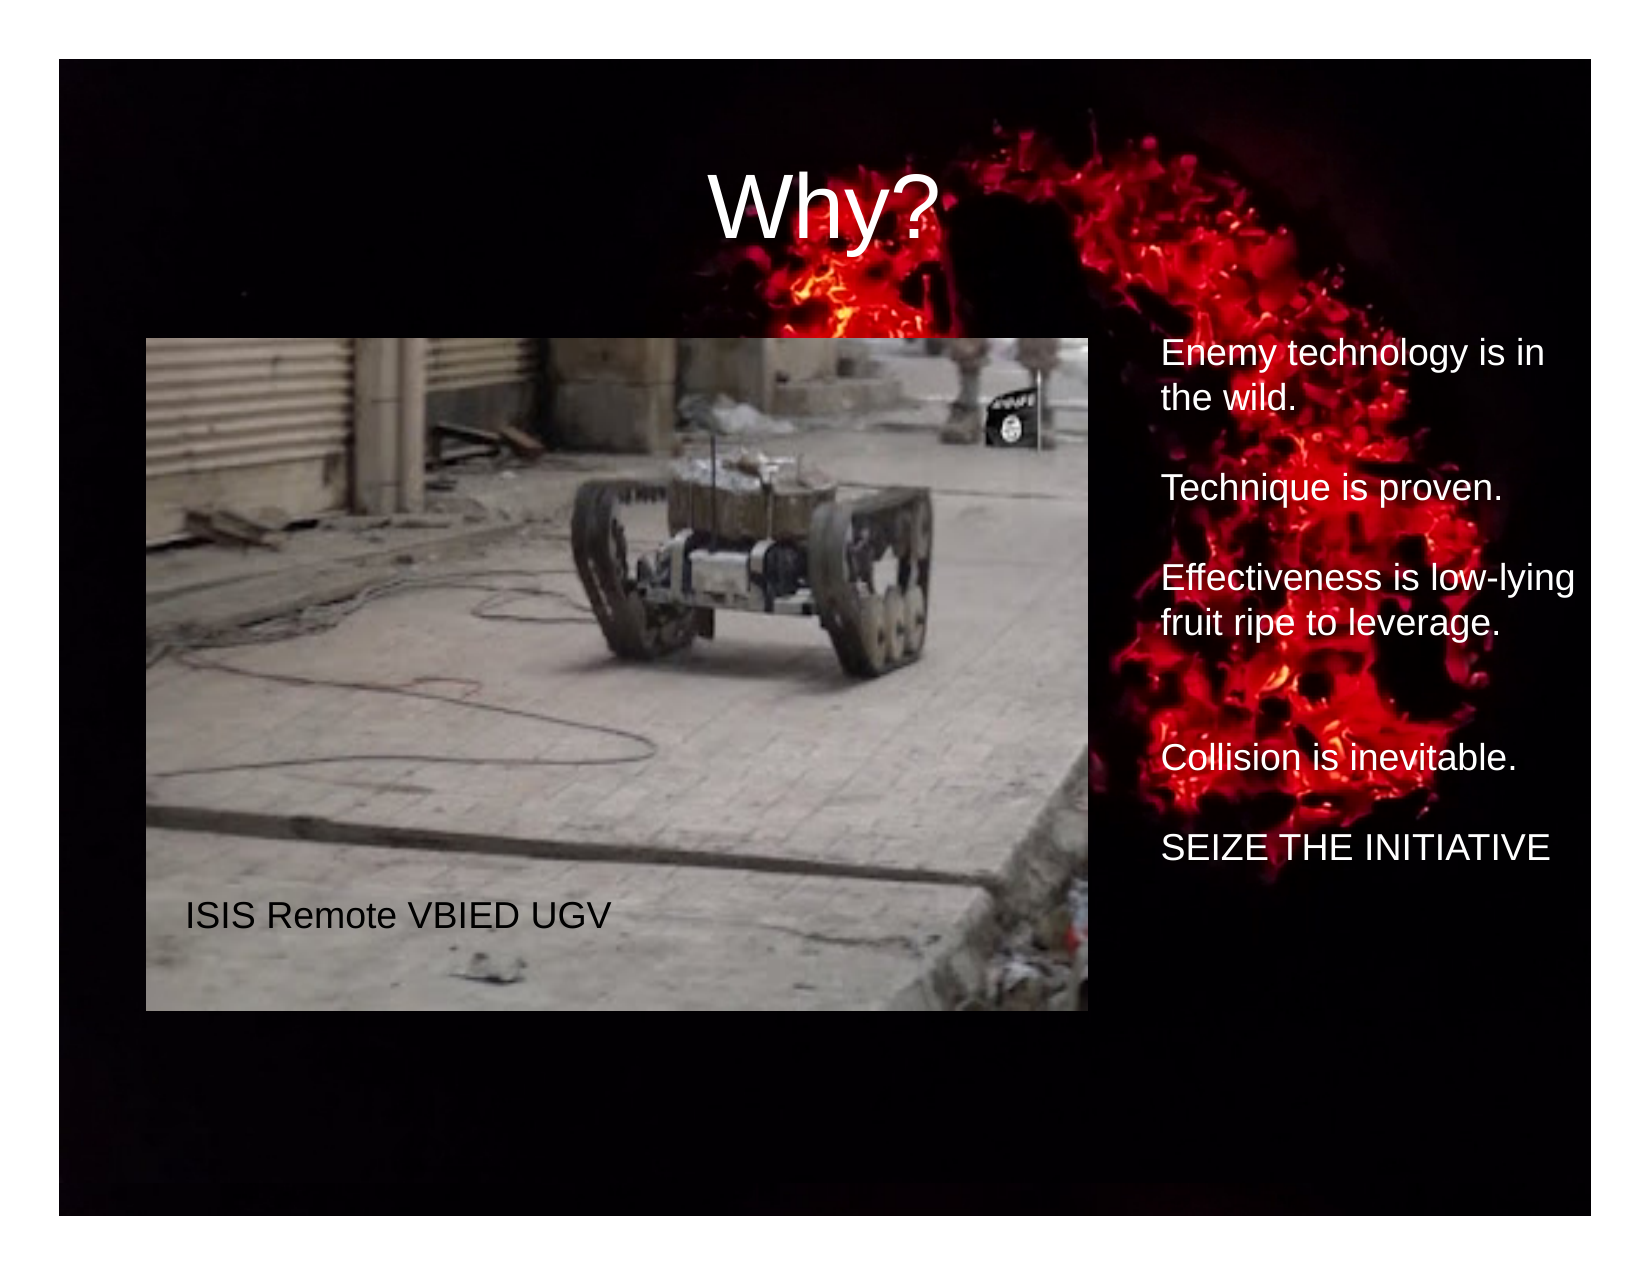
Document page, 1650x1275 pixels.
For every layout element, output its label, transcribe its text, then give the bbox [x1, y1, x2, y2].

text_box Why? [135, 105, 1515, 299]
text_box Enemy technology is in the wild. Technique is proven. Effectiveness is low-lying fruit ripe to leverage. Collision is inevitable. SEIZE THE INITIATIVE [1145, 320, 1616, 1018]
picture [59, 59, 1591, 1216]
text_box ISIS Remote VBIED UGV [170, 884, 893, 955]
